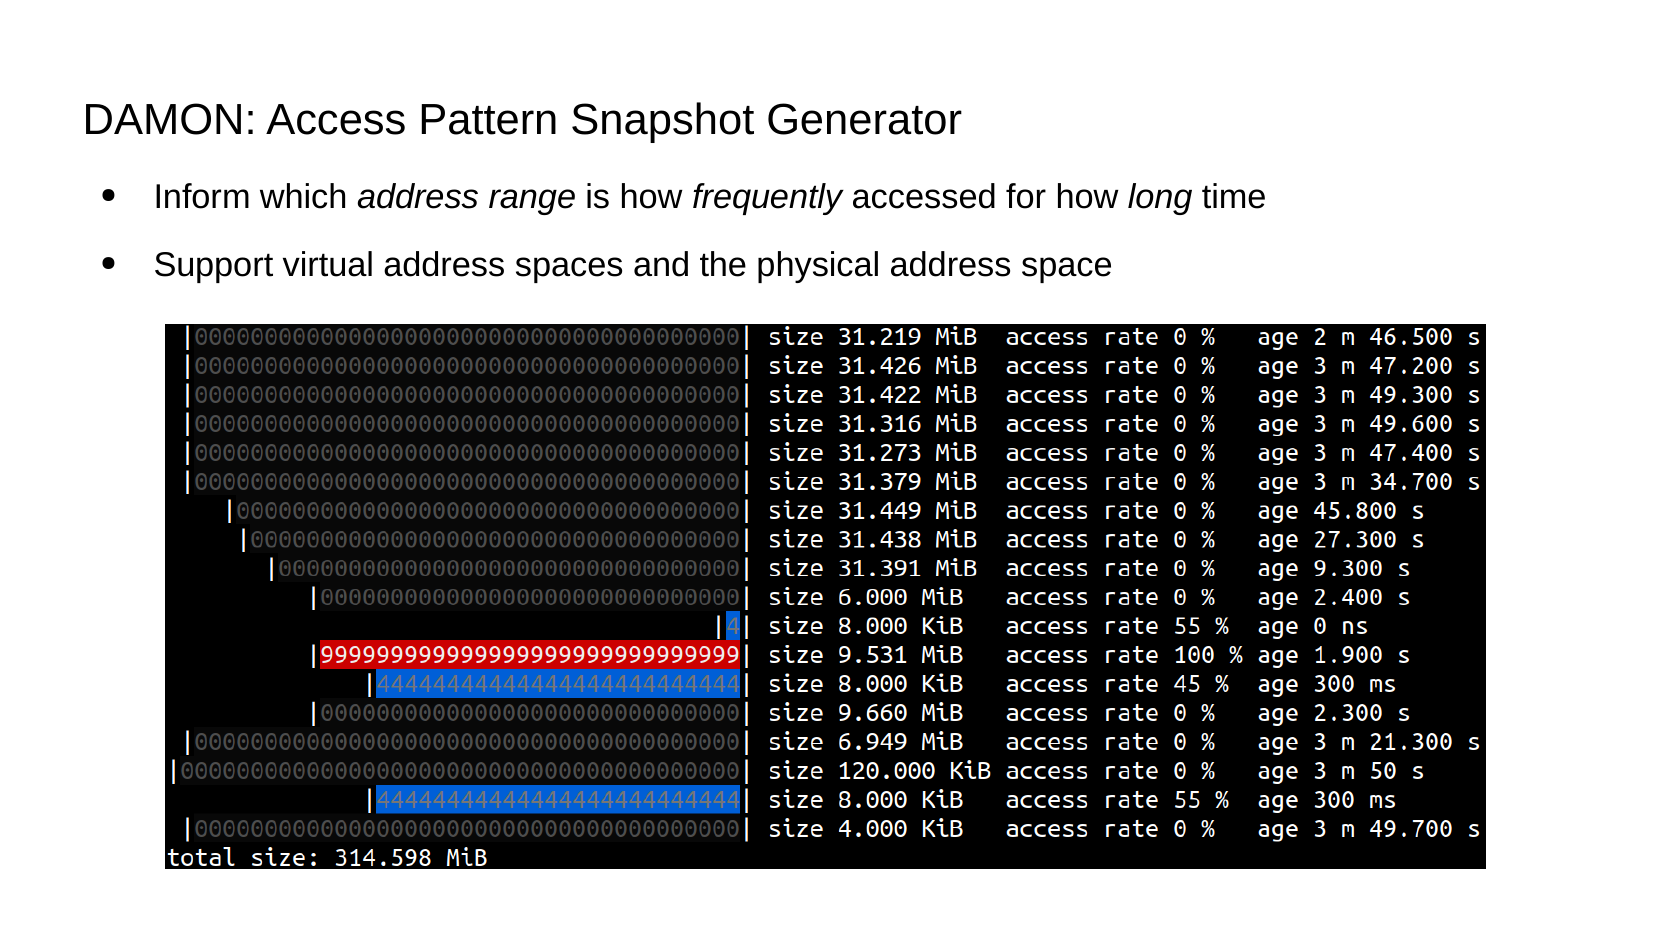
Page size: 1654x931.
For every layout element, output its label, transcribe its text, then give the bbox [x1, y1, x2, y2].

list Inform which address range is how frequently accessed for how long time Support virtual address spaces and the physical address space [82, 177, 1571, 833]
title DAMON: Access Pattern Snapshot Generator [82, 81, 1571, 157]
picture [165, 324, 1486, 870]
